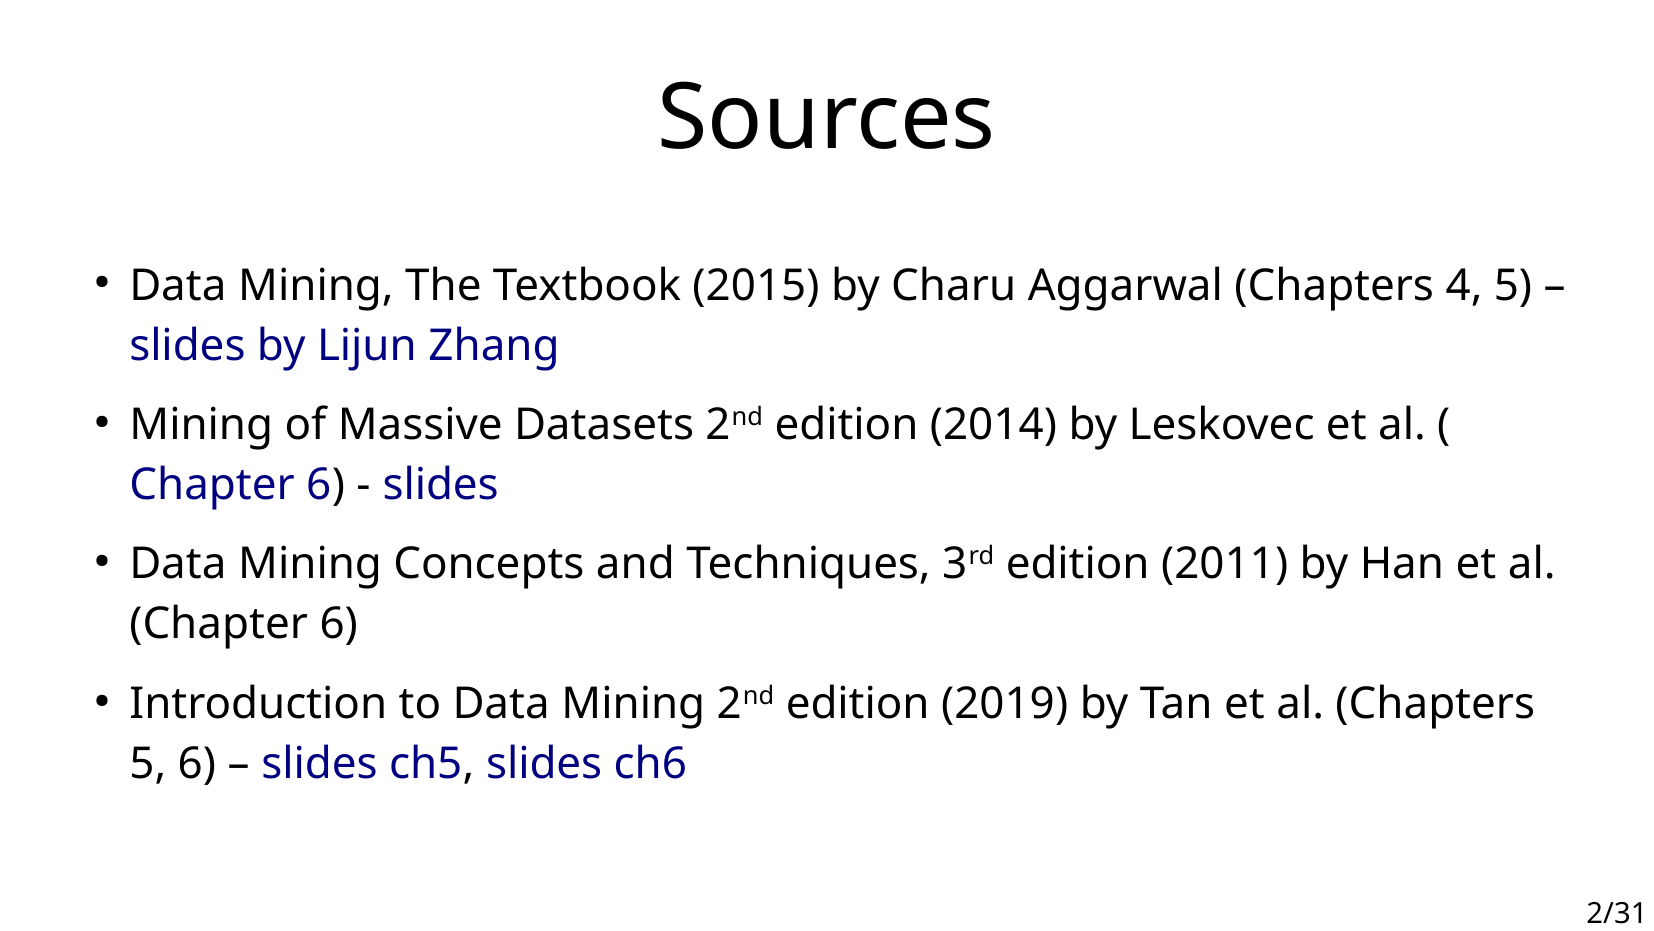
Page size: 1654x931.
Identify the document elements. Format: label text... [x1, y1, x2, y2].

list Data Mining, The Textbook (2015) by Charu Aggarwal (Chapters 4, 5) – slides by Lijun Zhang Mining of Massive Datasets 2nd edition (2014) by Leskovec et al. (Chapter 6) - slides Data Mining Concepts and Techniques, 3rd edition (2011) by Han et al. (Chapter 6) Introduction to Data Mining 2nd edition (2019) by Tan et al. (Chapters 5, 6) – slides ch5, slides ch6 [82, 253, 1571, 793]
title Sources [82, 1, 1571, 226]
